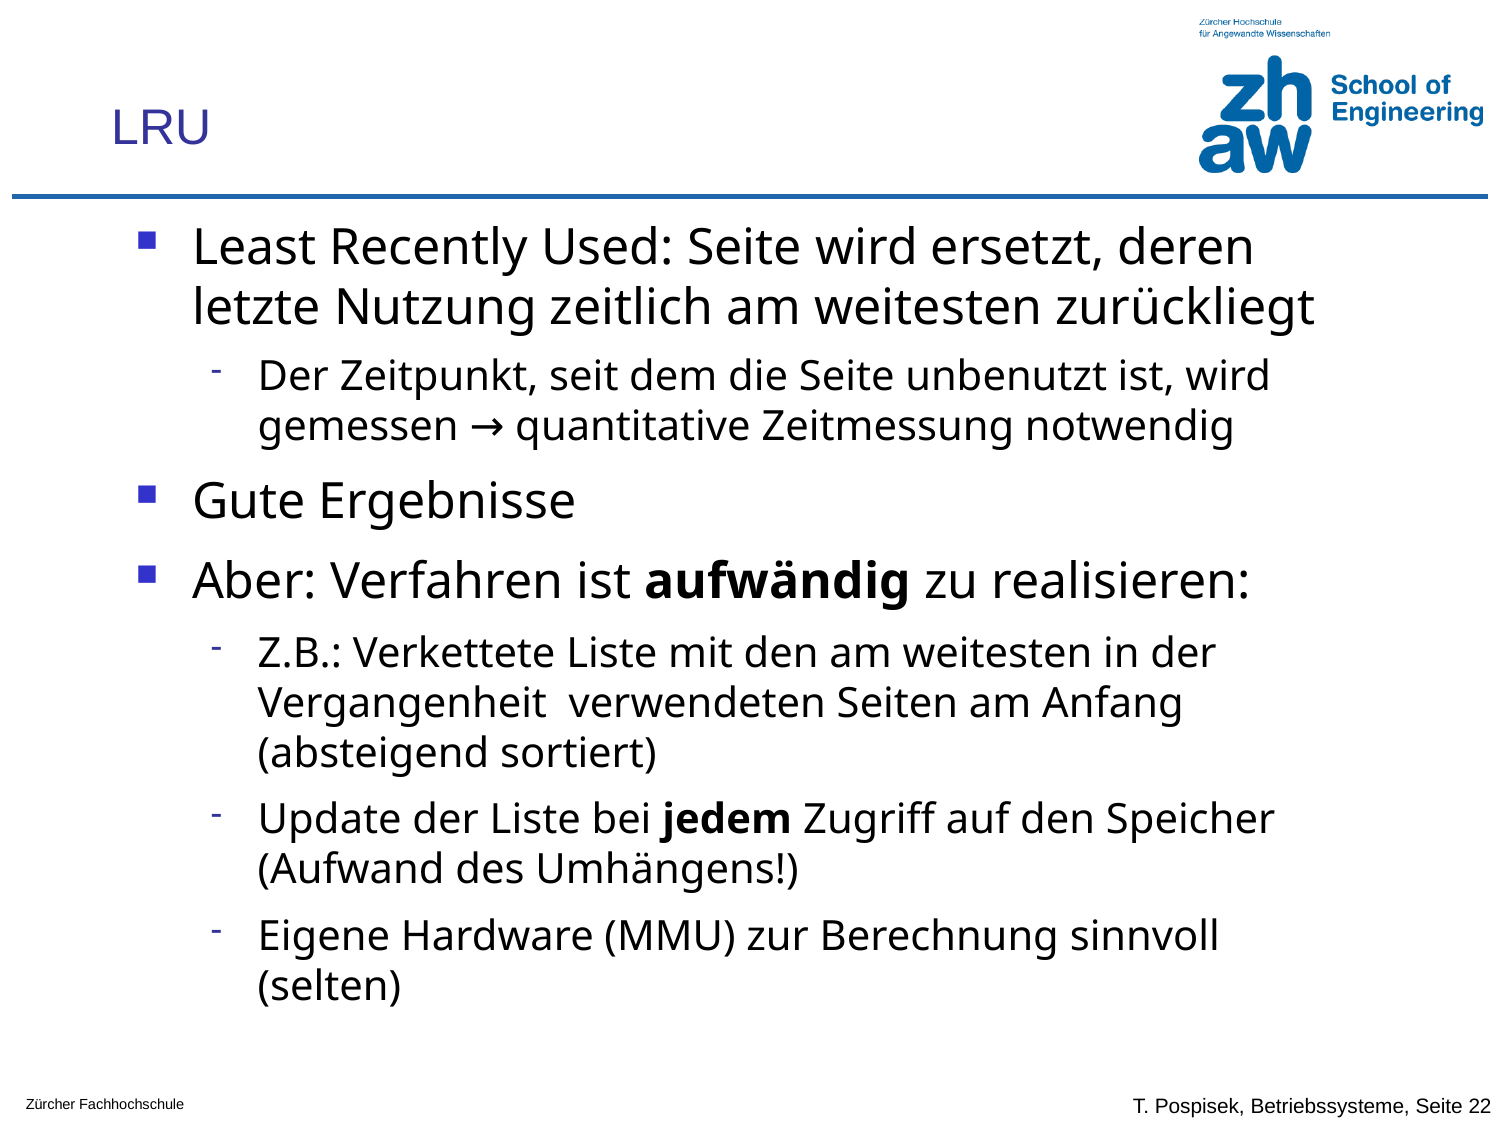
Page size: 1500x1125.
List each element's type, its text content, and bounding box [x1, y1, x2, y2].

picture [1199, 19, 1483, 173]
title LRU [96, 50, 1375, 163]
list Least Recently Used: Seite wird ersetzt, deren letzte Nutzung zeitlich am weitesten zurückliegt Der Zeitpunkt, seit dem die Seite unbenutzt ist, wird gemessen → quantitative Zeitmessung notwendig Gute Ergebnisse Aber: Verfahren ist aufwändig zu realisieren: Z.B.: Verkettete Liste mit den am weitesten in der Vergangenheit verwendeten Seiten am Anfang (absteigend sortiert) Update der Liste bei jedem Zugriff auf den Speicher (Aufwand des Umhängens!) Eigene Hardware (MMU) zur Berechnung sinnvoll (selten) [120, 206, 1365, 1006]
